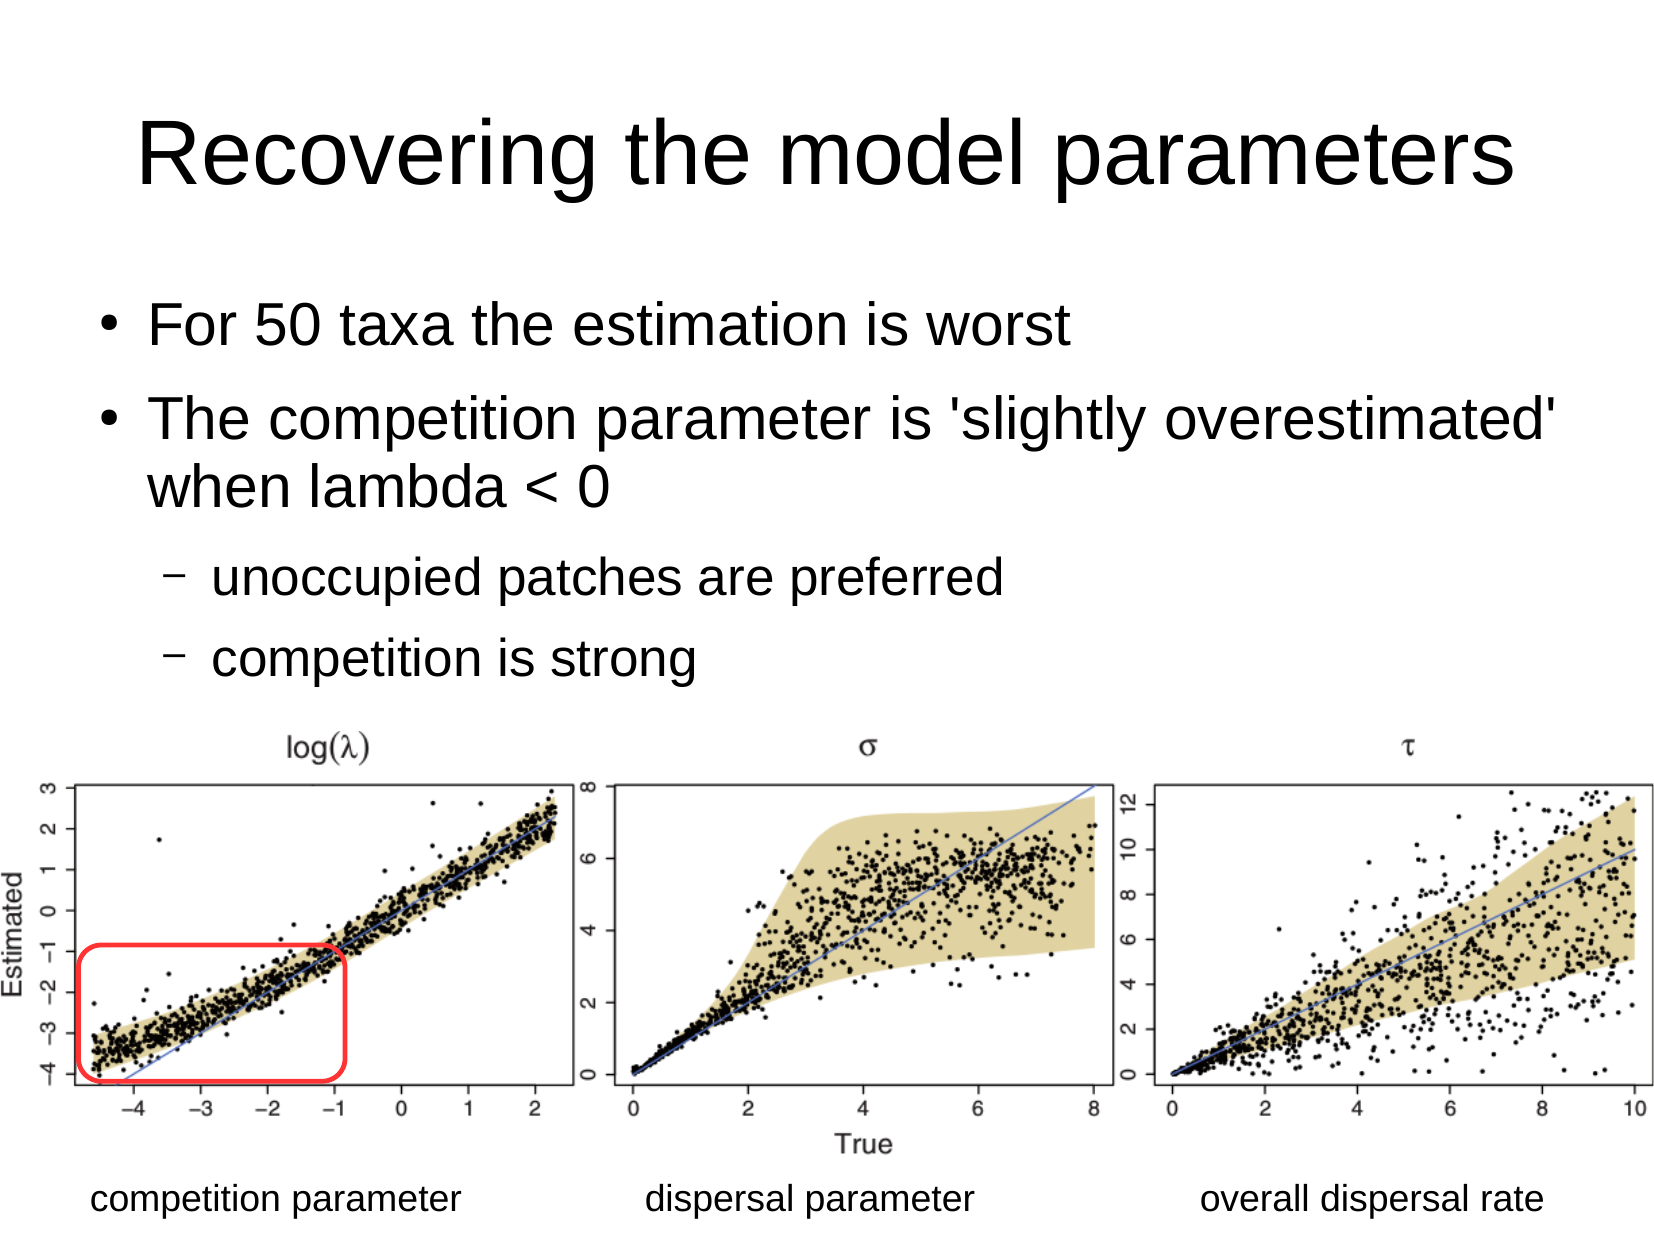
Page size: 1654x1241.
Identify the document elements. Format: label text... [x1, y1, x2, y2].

text_box dispersal parameter [630, 1170, 1006, 1227]
picture [0, 731, 1654, 1156]
list For 50 taxa the estimation is worst The competition parameter is 'slightly overestimated' when lambda < 0 unoccupied patches are preferred competition is strong [82, 290, 1561, 691]
title Recovering the model parameters [82, 49, 1571, 257]
text_box overall dispersal rate [1185, 1170, 1591, 1227]
text_box competition parameter [75, 1170, 481, 1227]
